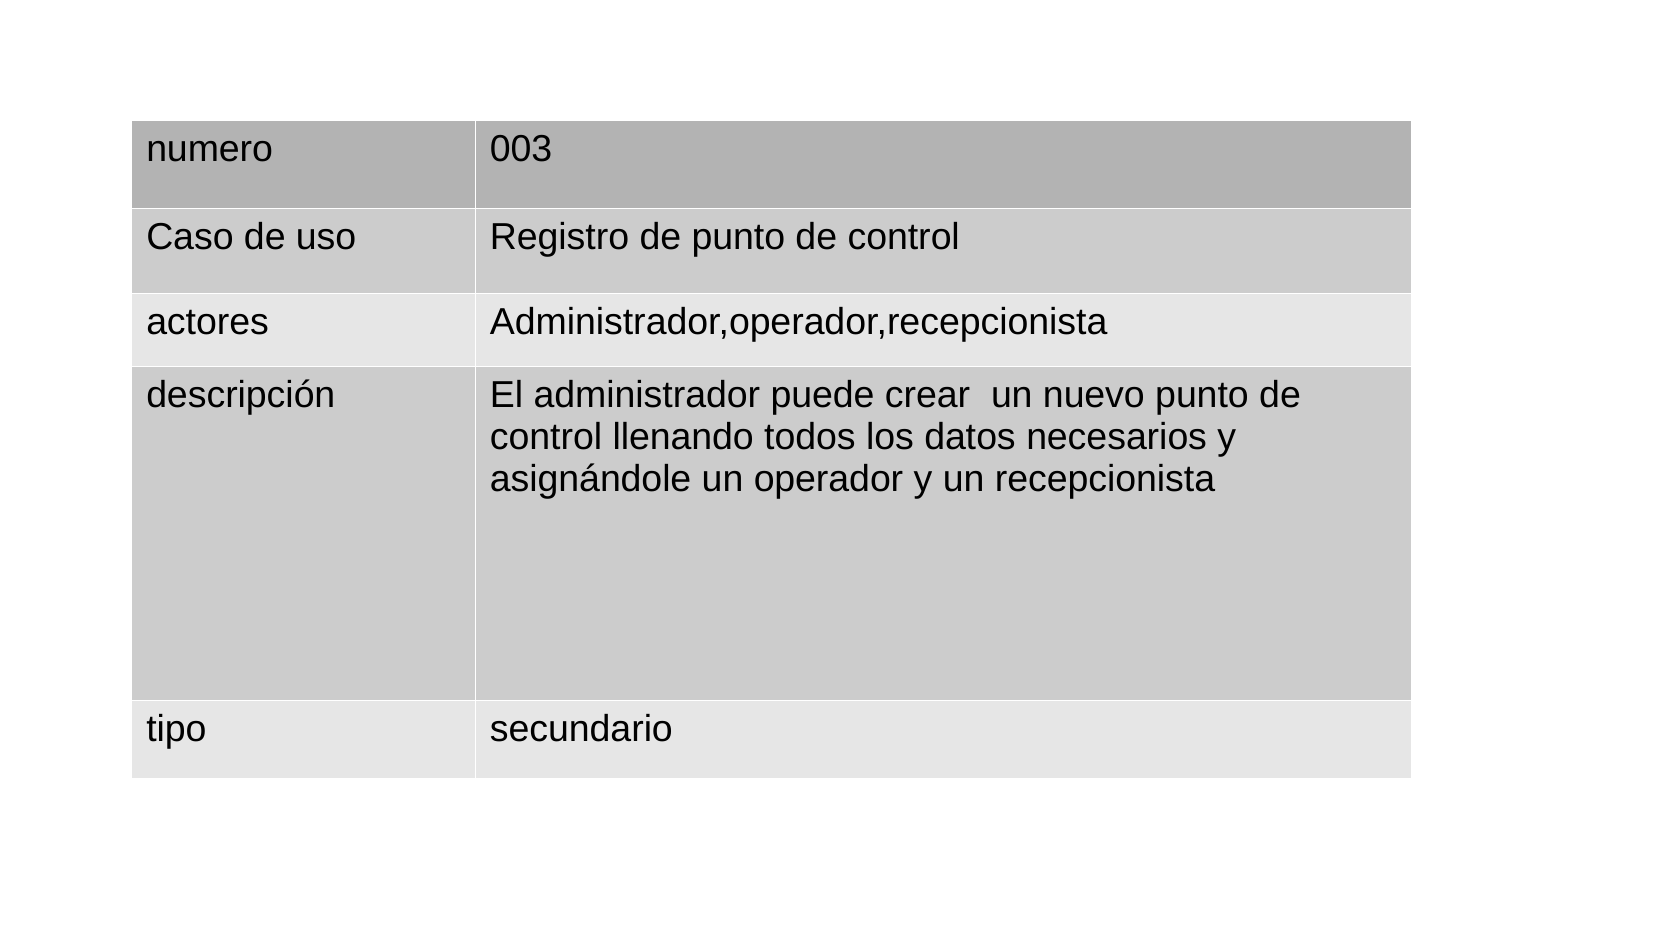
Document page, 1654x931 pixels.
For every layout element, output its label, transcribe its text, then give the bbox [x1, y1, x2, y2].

table_cell tipo [132, 701, 475, 778]
table_cell actores [132, 294, 475, 366]
table_cell Administrador,operador,recepcionista [476, 294, 1411, 366]
table_header numero [132, 121, 475, 208]
table_cell Registro de punto de control [476, 209, 1411, 293]
table_cell El administrador puede crear un nuevo punto de control llenando todos los datos necesarios y asignándole un operador y un recepcionista [476, 367, 1411, 700]
table_cell secundario [476, 701, 1411, 778]
table_cell Caso de uso [132, 209, 475, 293]
table_header 003 [476, 121, 1411, 208]
table_cell descripción [132, 367, 475, 700]
